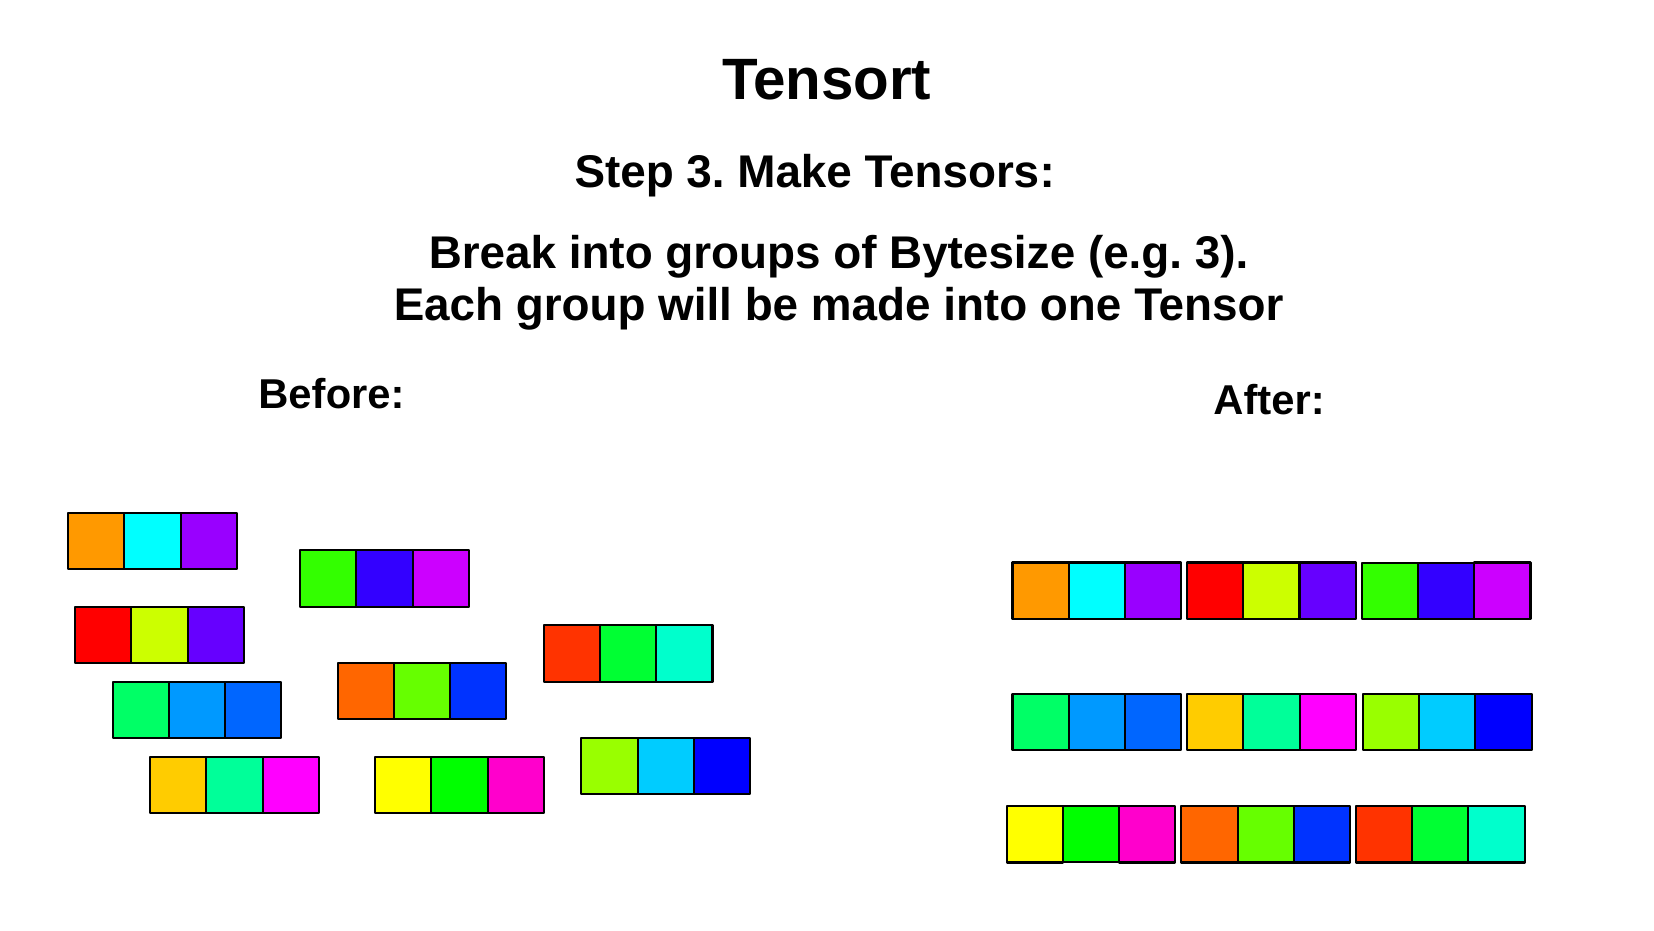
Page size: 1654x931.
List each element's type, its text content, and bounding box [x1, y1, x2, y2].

text_box [1006, 806, 1176, 863]
text_box After: [1125, 343, 1414, 456]
text_box [112, 681, 282, 738]
text_box [1355, 806, 1525, 863]
text_box [1012, 693, 1182, 751]
text_box [300, 550, 469, 607]
text_box [150, 756, 319, 813]
text_box [543, 625, 656, 682]
text_box [1181, 806, 1351, 863]
text_box Step 3. Make Tensors: [559, 138, 1455, 257]
text_box [1361, 562, 1531, 619]
text_box [68, 512, 237, 570]
text_box [1187, 693, 1356, 751]
title Tensort [82, 2, 1571, 158]
text_box [581, 737, 751, 795]
text_box [375, 756, 544, 813]
subtitle Before: [187, 337, 476, 451]
text_box [1012, 562, 1182, 619]
text_box [75, 606, 244, 663]
text_box [1362, 693, 1532, 751]
text_box [1187, 562, 1356, 619]
text_box Break into groups of Bytesize (e.g. 3). Each group will be made into one Tensor [230, 220, 1447, 338]
text_box [337, 662, 507, 720]
